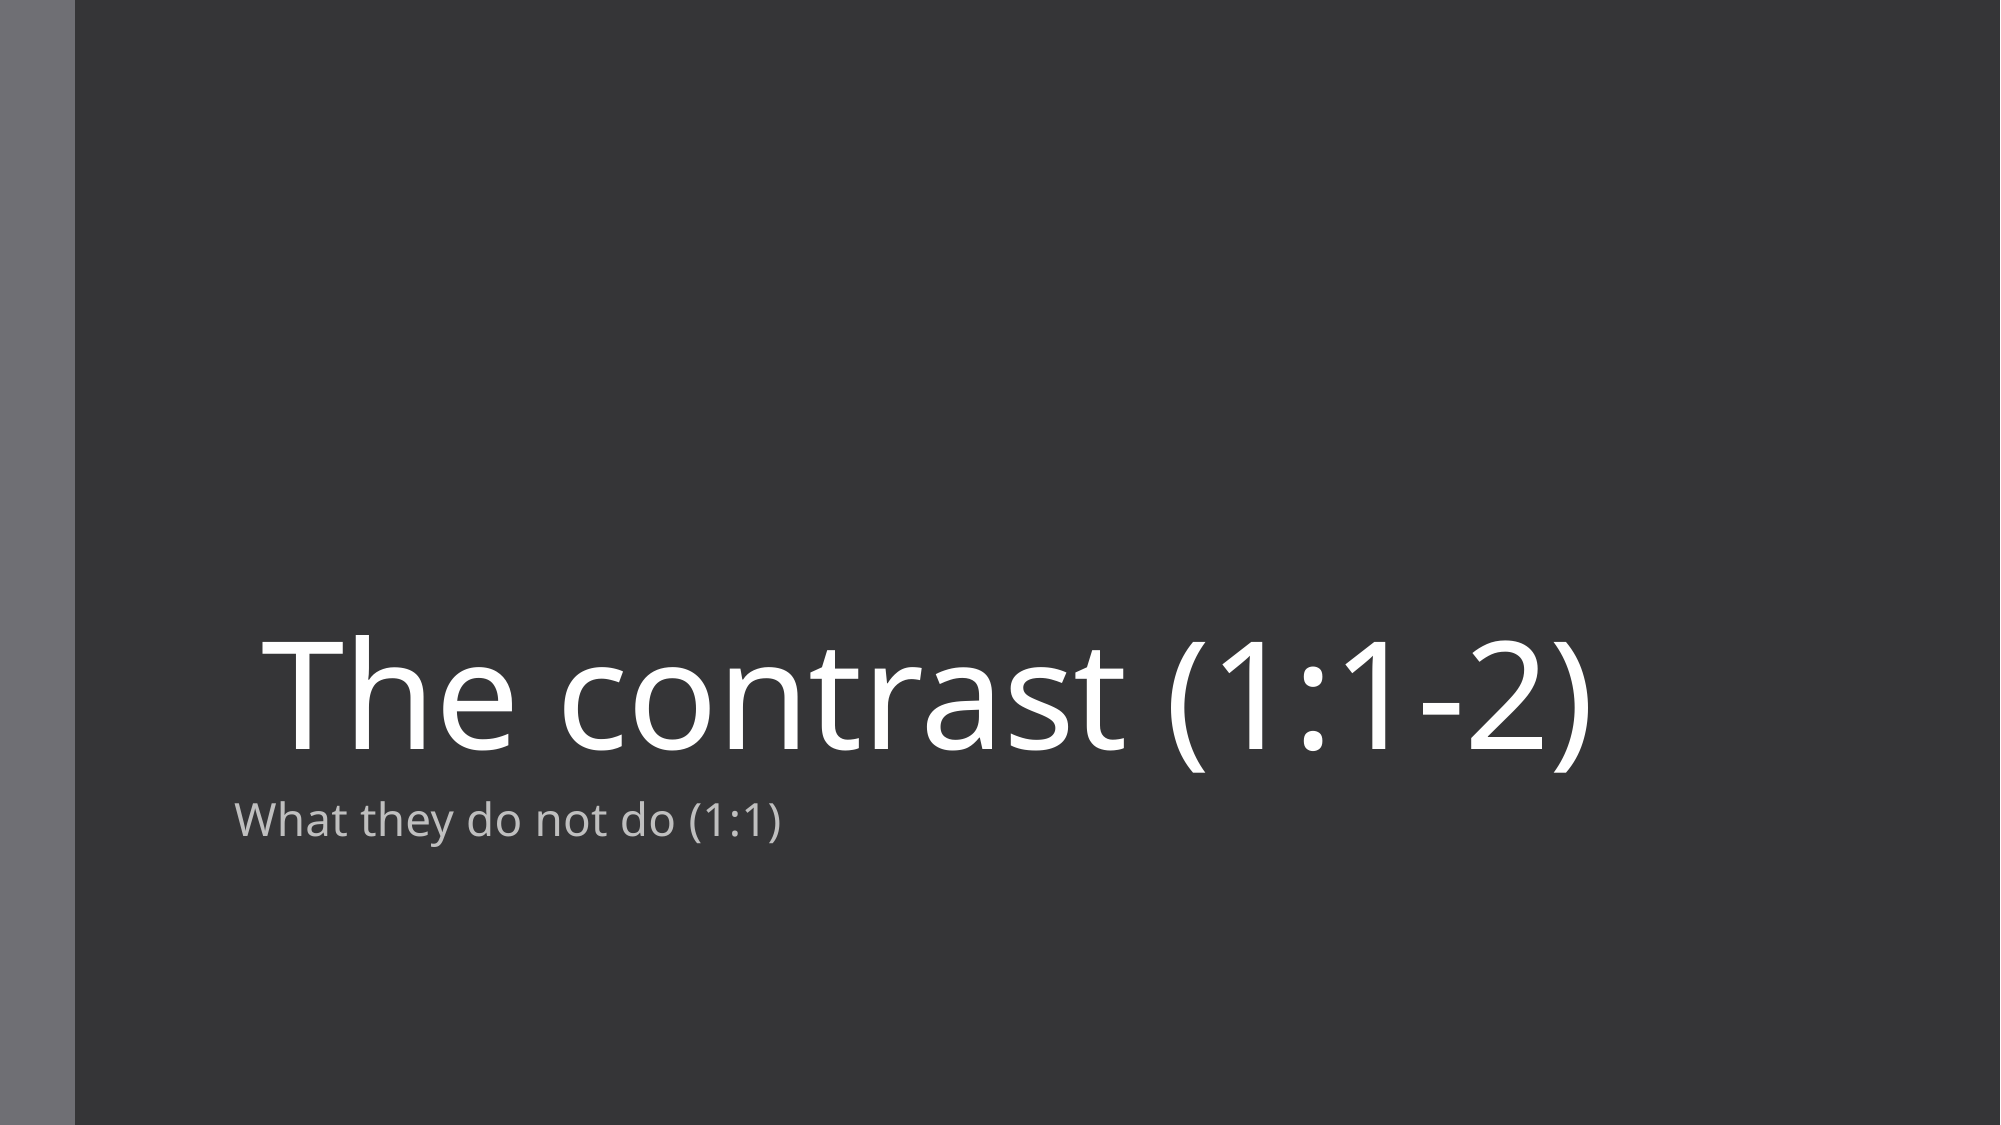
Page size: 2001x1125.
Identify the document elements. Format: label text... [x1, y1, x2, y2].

subtitle What they do not do (1:1) [206, 787, 1752, 1066]
title The contrast (1:1-2) [206, 124, 1752, 787]
